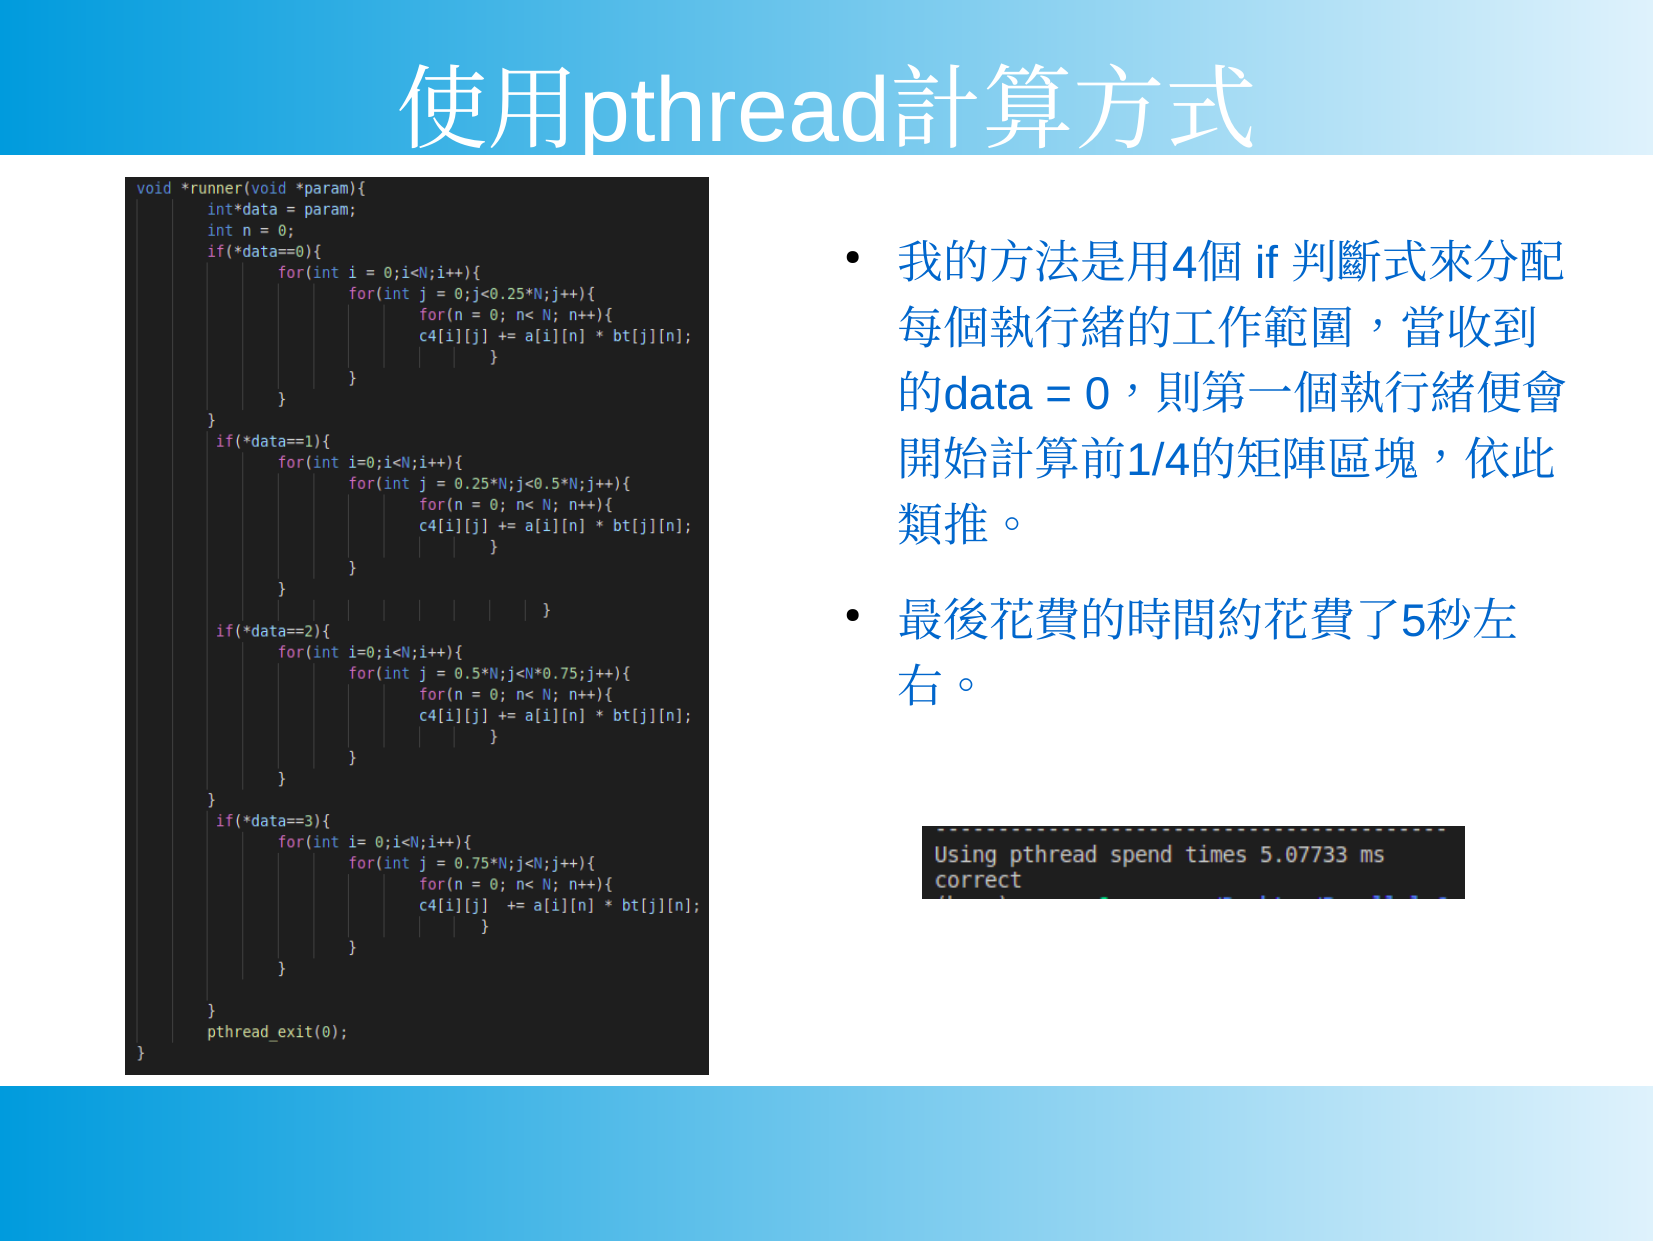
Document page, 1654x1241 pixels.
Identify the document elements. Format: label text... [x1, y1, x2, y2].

picture [125, 177, 709, 1075]
list 我的方法是用4個 if 判斷式來分配每個執行緒的工作範圍，當收到的data = 0，則第一個執行緒便會開始計算前1/4的矩陣區塊，依此類推。 最後花費的時間約花費了5秒左右。 [826, 225, 1571, 756]
picture [922, 826, 1465, 899]
title 使用pthread計算方式 [82, 35, 1571, 168]
